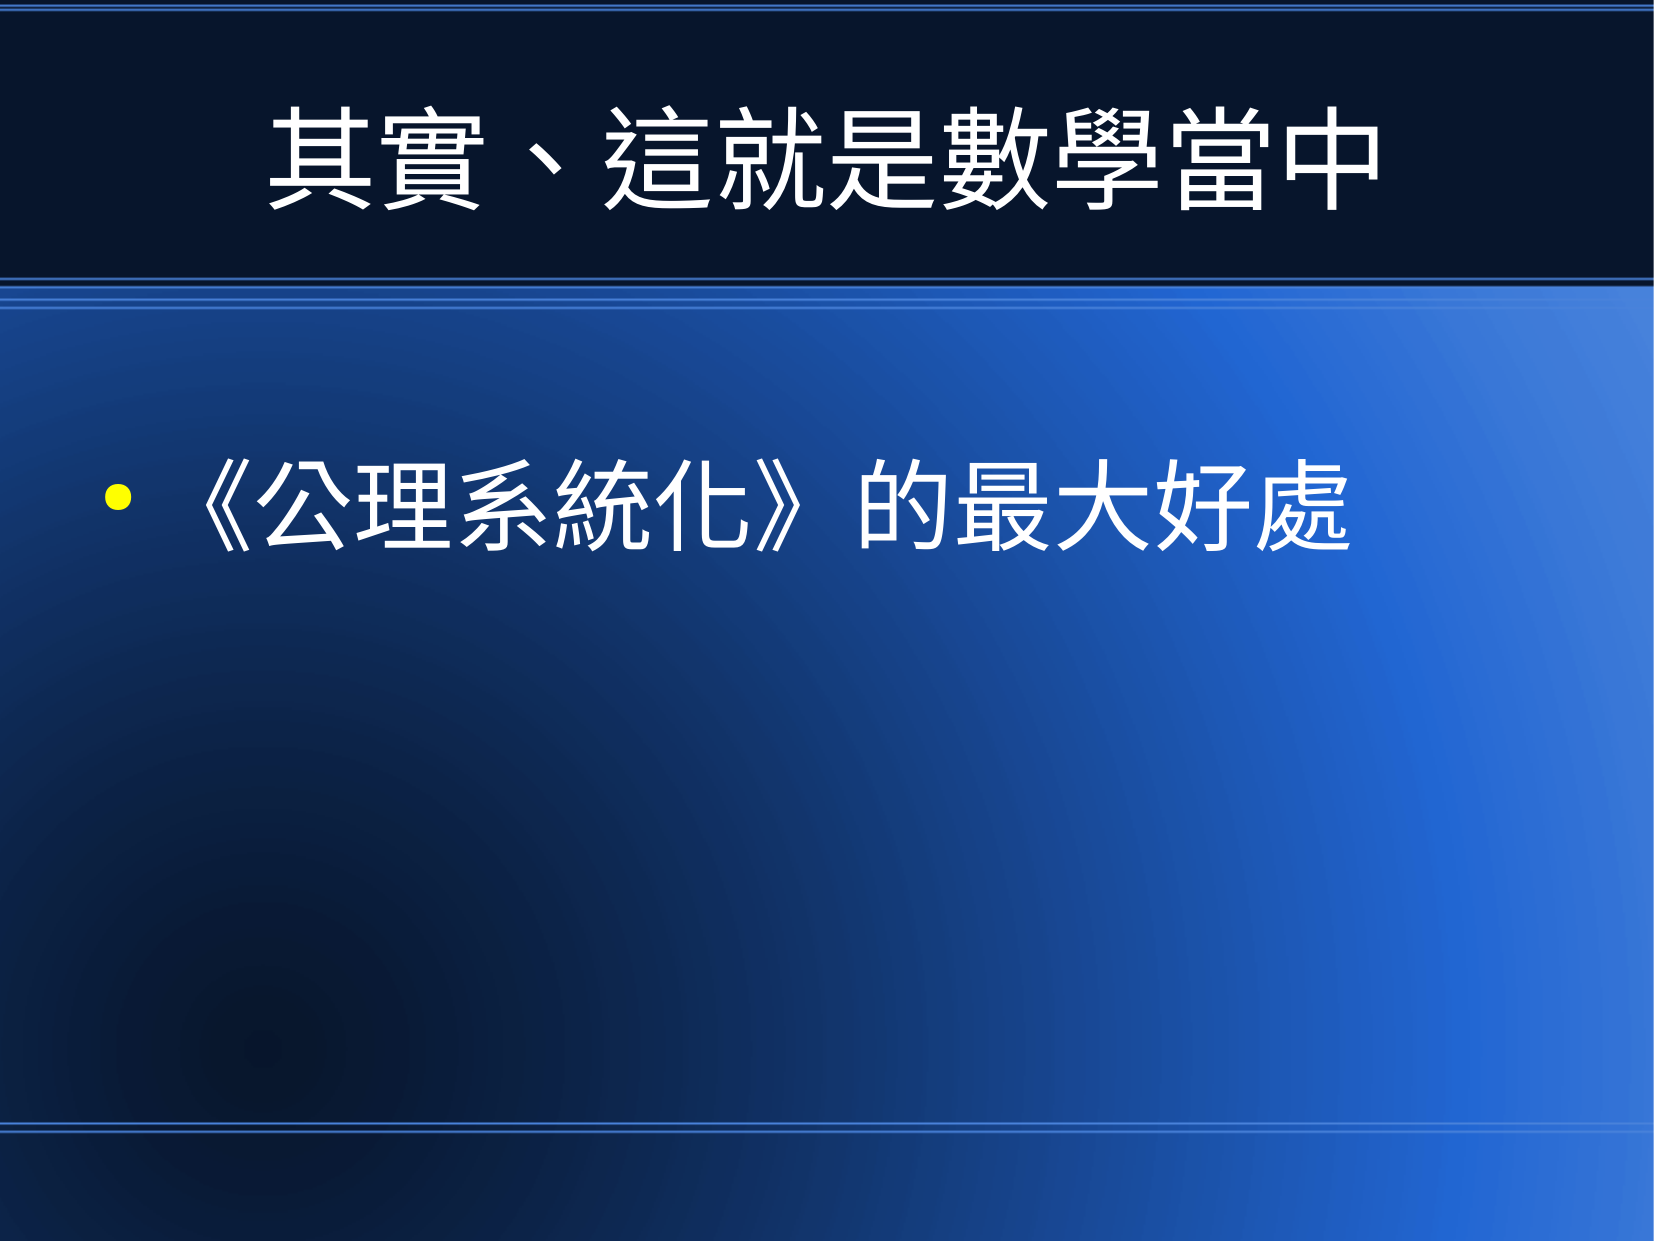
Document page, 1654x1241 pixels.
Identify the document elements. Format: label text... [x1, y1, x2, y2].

picture [0, 0, 1654, 1241]
list 《公理系統化》的最大好處 [82, 355, 1571, 1241]
title 其實、這就是數學當中 [82, 49, 1571, 257]
